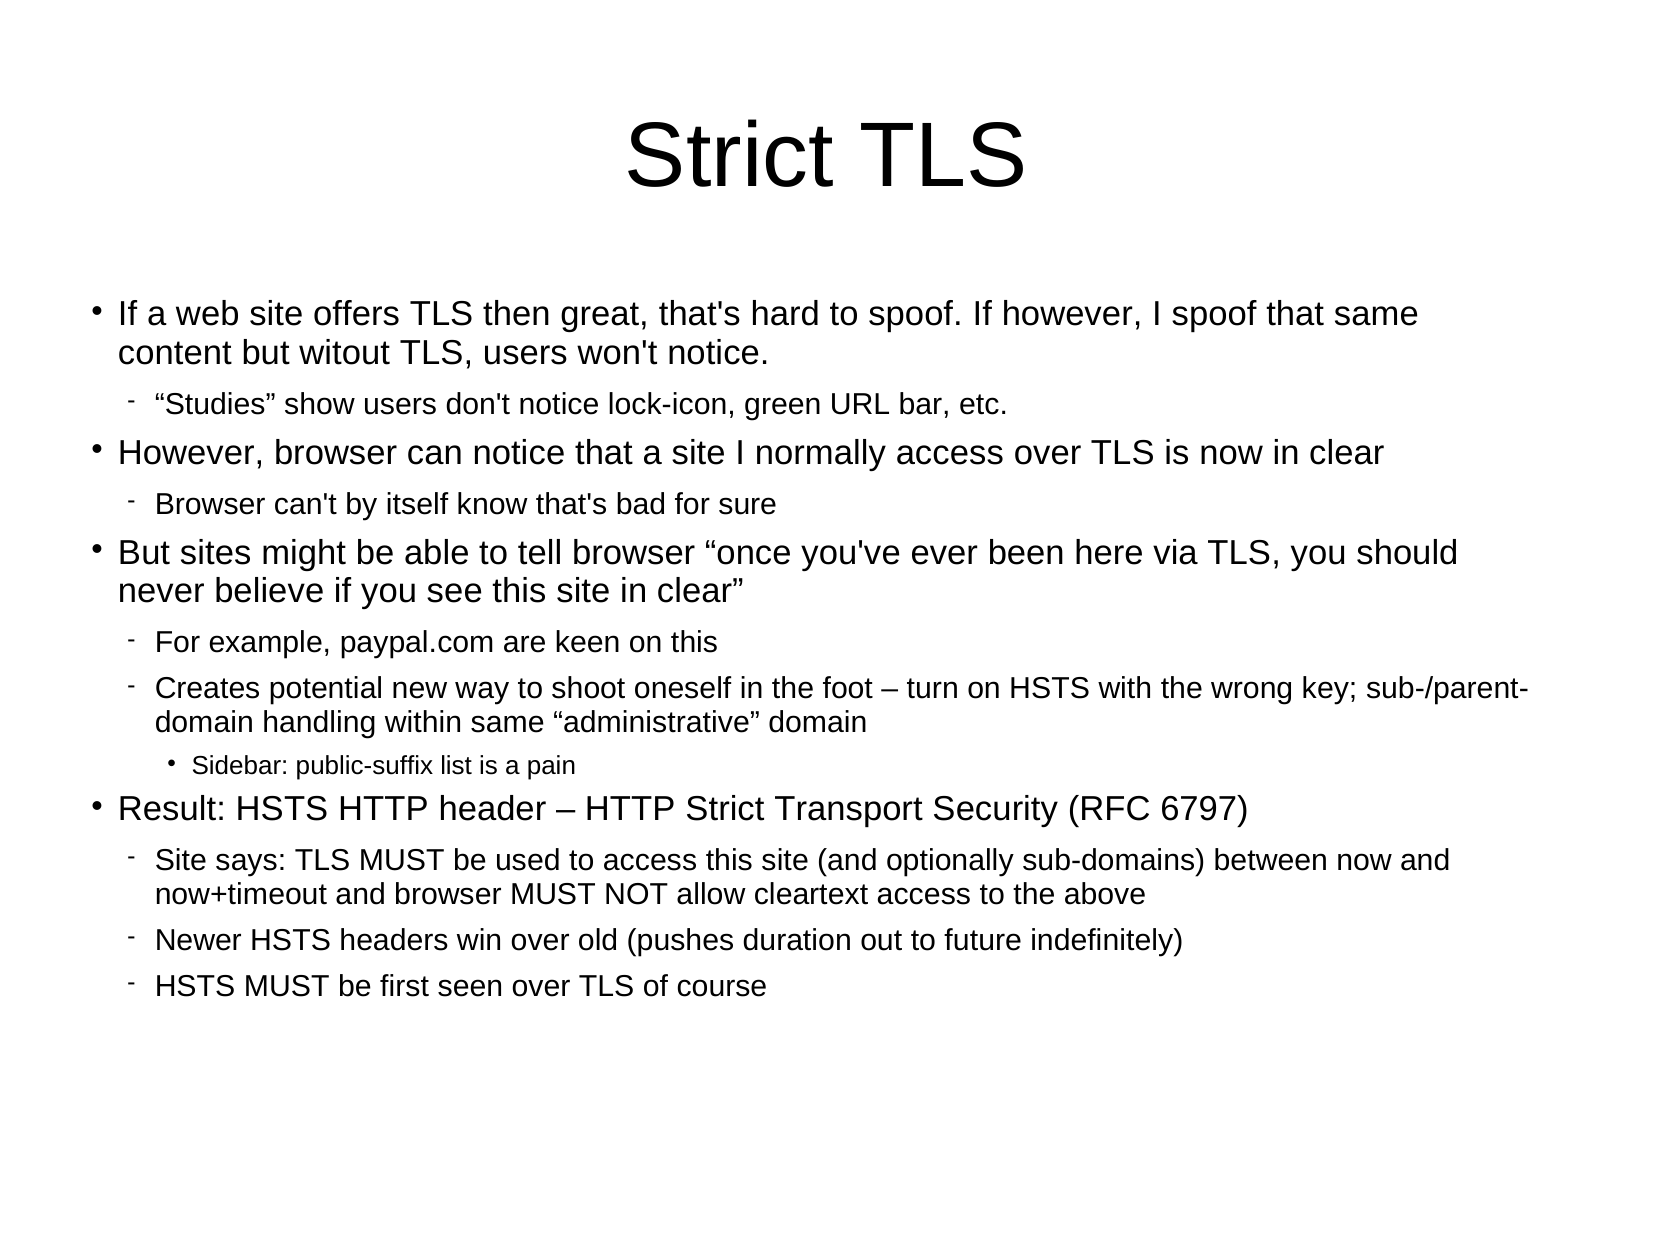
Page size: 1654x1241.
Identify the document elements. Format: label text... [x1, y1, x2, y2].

title Strict TLS [82, 49, 1571, 257]
list If a web site offers TLS then great, that's hard to spoof. If however, I spoof that same content but witout TLS, users won't notice. “Studies” show users don't notice lock-icon, green URL bar, etc. However, browser can notice that a site I normally access over TLS is now in clear Browser can't by itself know that's bad for sure But sites might be able to tell browser “once you've ever been here via TLS, you should never believe if you see this site in clear” For example, paypal.com are keen on this Creates potential new way to shoot oneself in the foot – turn on HSTS with the wrong key; sub-/parent-domain handling within same “administrative” domain Sidebar: public-suffix list is a pain Result: HSTS HTTP header – HTTP Strict Transport Security (RFC 6797) Site says: TLS MUST be used to access this site (and optionally sub-domains) between now and now+timeout and browser MUST NOT allow cleartext access to the above Newer HSTS headers win over old (pushes duration out to future indefinitely) HSTS MUST be first seen over TLS of course [82, 290, 1538, 1010]
